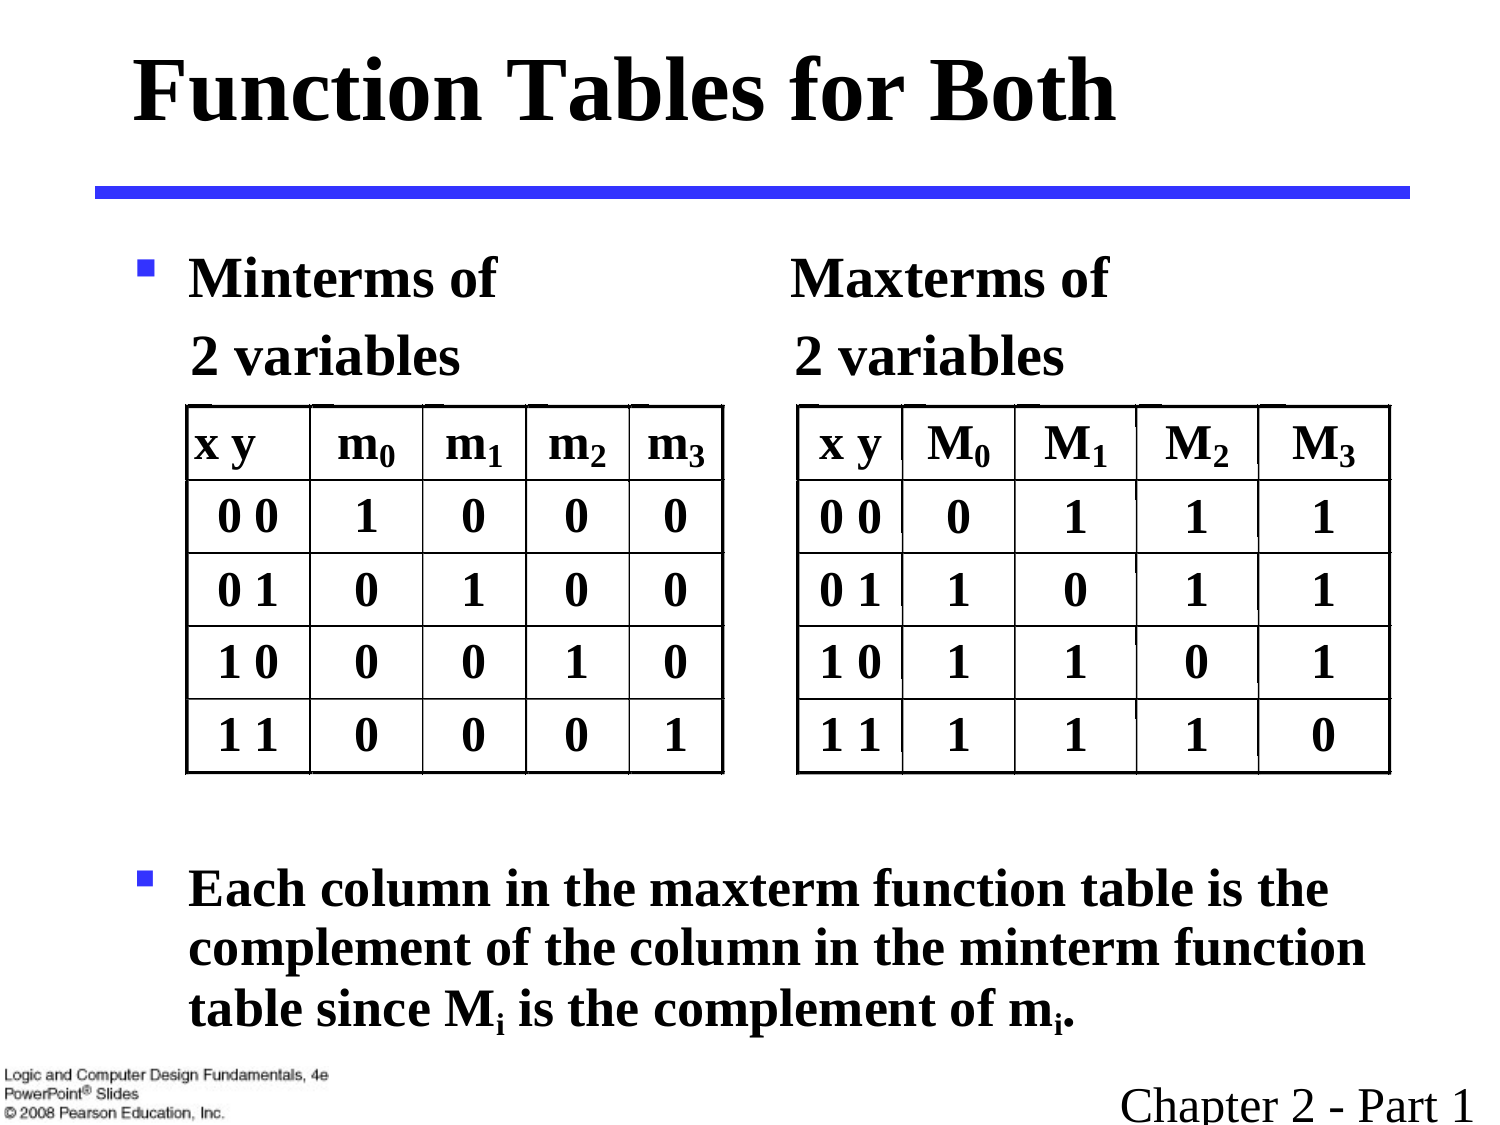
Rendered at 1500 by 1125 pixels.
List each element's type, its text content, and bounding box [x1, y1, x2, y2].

text_box 1 [354, 482, 380, 543]
text_box 1 [1184, 483, 1210, 544]
text_box 0 [974, 433, 992, 474]
text_box [310, 404, 422, 479]
text_box 0 1 [217, 555, 280, 617]
text_box [1015, 404, 1257, 479]
text_box [1135, 626, 1257, 698]
text_box [186, 626, 309, 698]
text_box 1 [1311, 555, 1337, 617]
text_box [1015, 699, 1135, 771]
text_box [310, 699, 422, 771]
text_box 1 [1311, 483, 1337, 544]
text_box 0 [379, 433, 396, 474]
text_box [423, 404, 525, 479]
text_box M [1165, 409, 1214, 470]
text_box 1 0 [819, 628, 883, 689]
text_box 0 [1311, 701, 1337, 762]
title Function Tables for Both [117, 0, 1393, 168]
text_box 3 [688, 433, 706, 474]
text_box 0 [354, 701, 380, 762]
text_box 1 [486, 433, 504, 474]
text_box [1257, 626, 1388, 698]
text_box [310, 626, 422, 698]
text_box [901, 404, 1014, 479]
text_box [526, 553, 721, 625]
text_box m [647, 409, 690, 470]
text_box [526, 626, 721, 698]
text_box [310, 480, 422, 552]
text_box [186, 699, 309, 771]
text_box [526, 699, 721, 771]
list Minterms of Maxterms of 2 variables 2 variables Each column in the maxterm function table is the complement of the column in the minterm function table since Mi is the complement of mi. [117, 239, 1393, 1063]
text_box 0 [461, 701, 487, 762]
text_box [901, 553, 1014, 625]
text_box [1015, 626, 1135, 698]
text_box 0 0 [819, 483, 883, 544]
text_box [185, 480, 309, 552]
text_box 1 [1063, 701, 1089, 762]
text_box 1 [564, 628, 591, 689]
text_box 0 1 [819, 555, 883, 617]
text_box M [927, 409, 975, 470]
text_box 1 [946, 701, 972, 762]
text_box [1015, 480, 1257, 552]
text_box 2 [1212, 433, 1230, 474]
text_box 0 [354, 555, 380, 617]
text_box [1015, 553, 1135, 625]
text_box 0 [946, 483, 972, 544]
text_box 0 [564, 555, 591, 617]
text_box [1257, 553, 1388, 625]
text_box 1 [461, 555, 487, 617]
text_box 0 [663, 555, 689, 617]
text_box 0 [564, 701, 591, 762]
text_box 3 [1339, 433, 1357, 474]
text_box 1 [1091, 433, 1109, 474]
text_box 0 [461, 482, 487, 543]
picture [4, 1066, 329, 1123]
text_box 1 [946, 628, 972, 689]
text_box x y [194, 409, 258, 470]
text_box [901, 626, 1014, 698]
text_box [797, 553, 901, 625]
text_box 0 [461, 628, 487, 689]
text_box 0 [354, 628, 380, 689]
text_box 2 [590, 433, 607, 474]
text_box [797, 404, 901, 479]
text_box [423, 699, 525, 771]
text_box 1 [1184, 555, 1210, 617]
text_box M [1292, 409, 1340, 470]
text_box [901, 699, 1014, 771]
text_box x y [819, 409, 883, 470]
text_box 0 [564, 482, 591, 543]
text_box 1 [1063, 628, 1089, 689]
text_box [901, 480, 1014, 552]
text_box [186, 553, 309, 625]
text_box [423, 626, 525, 698]
text_box [423, 480, 525, 552]
text_box 1 [946, 555, 972, 617]
text_box [1257, 480, 1392, 552]
text_box 1 [1184, 701, 1210, 762]
text_box m [337, 409, 380, 470]
text_box [1135, 553, 1257, 625]
text_box M [1044, 409, 1092, 470]
text_box 1 [1063, 483, 1089, 544]
text_box 0 [1184, 628, 1210, 689]
text_box 0 [663, 482, 689, 543]
text_box [526, 480, 725, 552]
text_box [797, 626, 901, 698]
text_box [310, 553, 422, 625]
text_box [186, 404, 309, 479]
text_box 0 [1063, 555, 1089, 617]
text_box [526, 404, 721, 479]
text_box [797, 699, 901, 771]
text_box [1257, 699, 1388, 771]
text_box 1 0 [217, 628, 280, 689]
text_box [796, 480, 901, 552]
text_box m [548, 409, 591, 470]
text_box 1 [1311, 628, 1337, 689]
text_box [1257, 404, 1388, 479]
text_box [1015, 699, 1388, 775]
text_box 0 [663, 628, 689, 689]
text_box [423, 553, 525, 625]
text_box 0 0 [217, 482, 280, 543]
text_box m [445, 409, 488, 470]
text_box 1 [663, 701, 689, 762]
text_box 1 1 [217, 701, 280, 762]
text_box 1 1 [819, 701, 883, 762]
